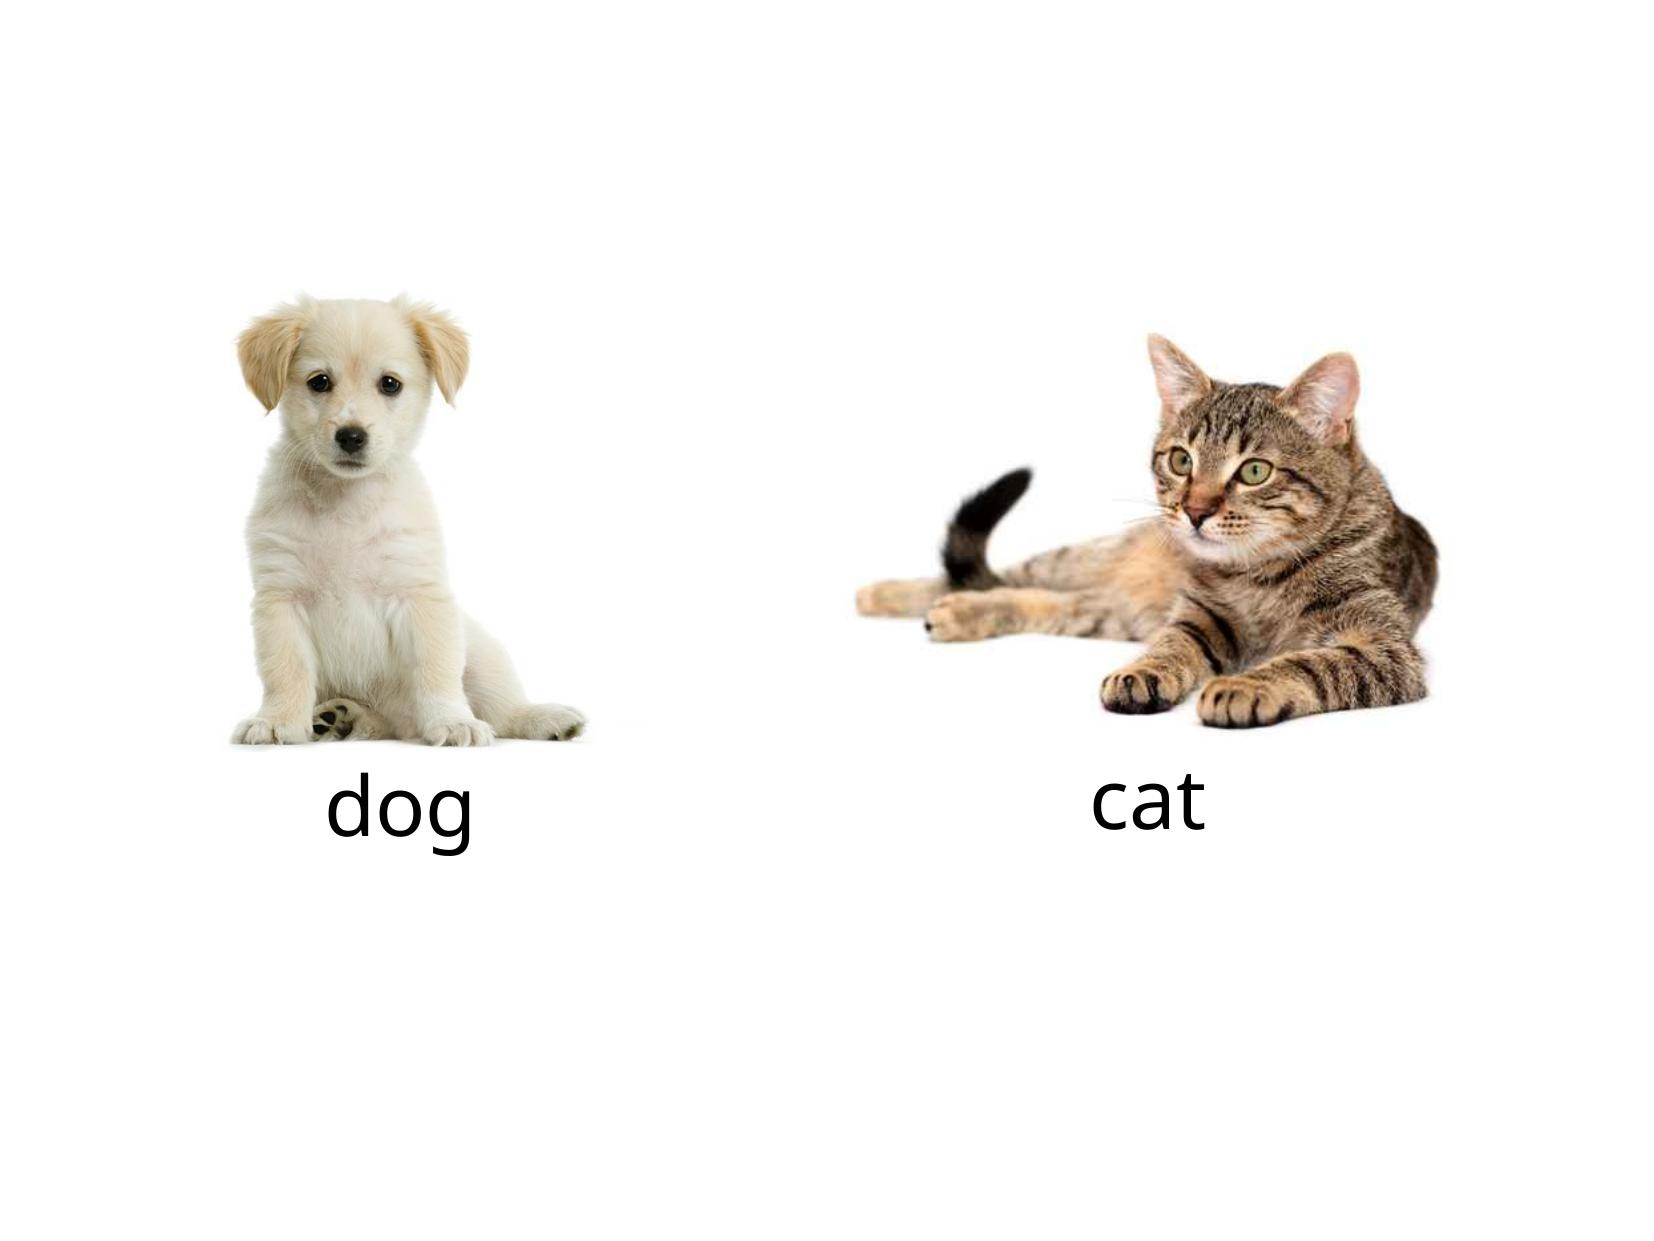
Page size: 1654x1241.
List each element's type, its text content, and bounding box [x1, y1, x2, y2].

text_box dog [309, 739, 805, 868]
text_box cat [1074, 732, 1570, 862]
picture [210, 254, 707, 752]
picture [814, 301, 1495, 765]
